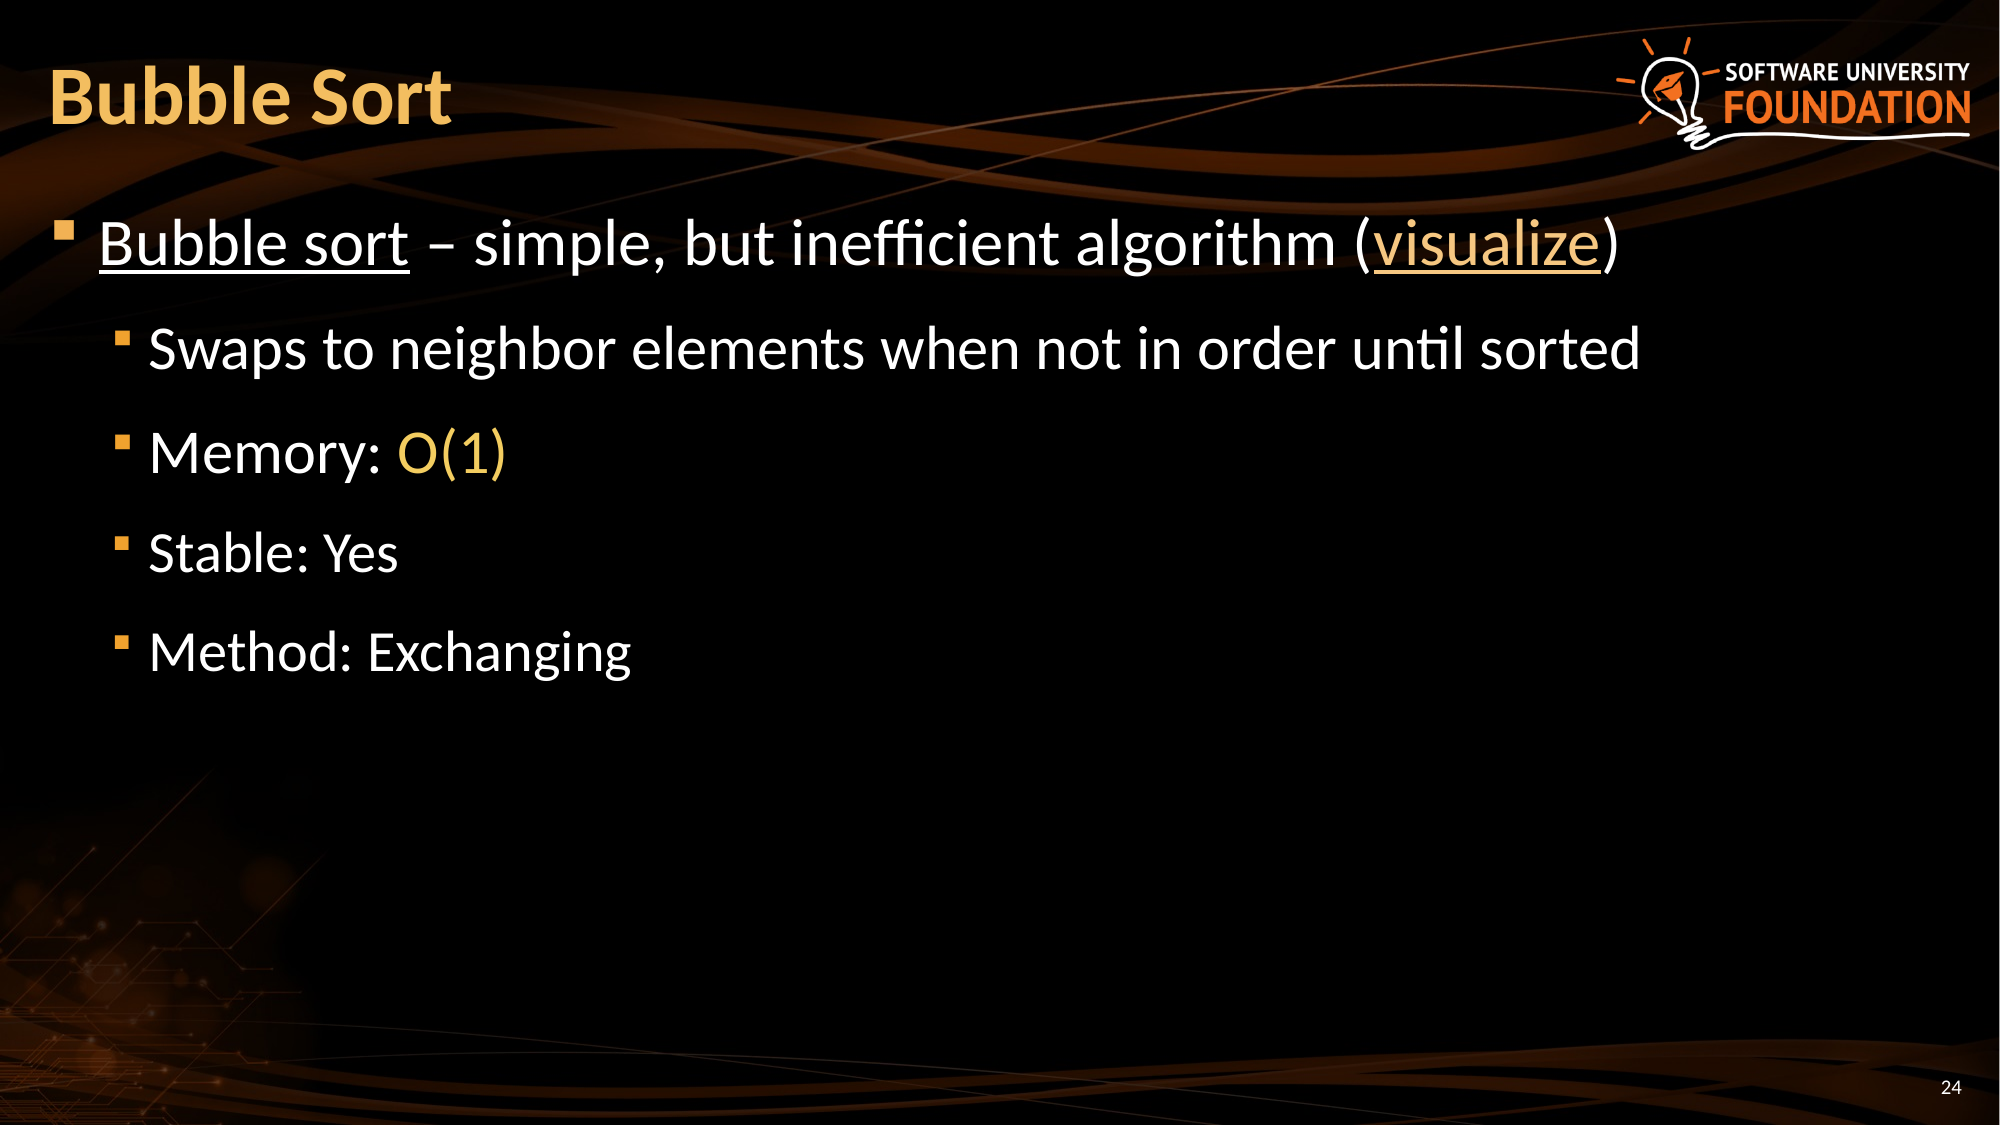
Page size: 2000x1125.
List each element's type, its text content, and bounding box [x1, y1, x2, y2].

picture [0, 0, 2000, 1125]
text_box Bubble sort – simple, but inefficient algorithm (visualize) Swaps to neighbor elements when not in order until sorted Memory: O(1) Stable: Yes Method: Exchanging [31, 188, 1968, 1103]
title Bubble Sort [30, 6, 1602, 189]
